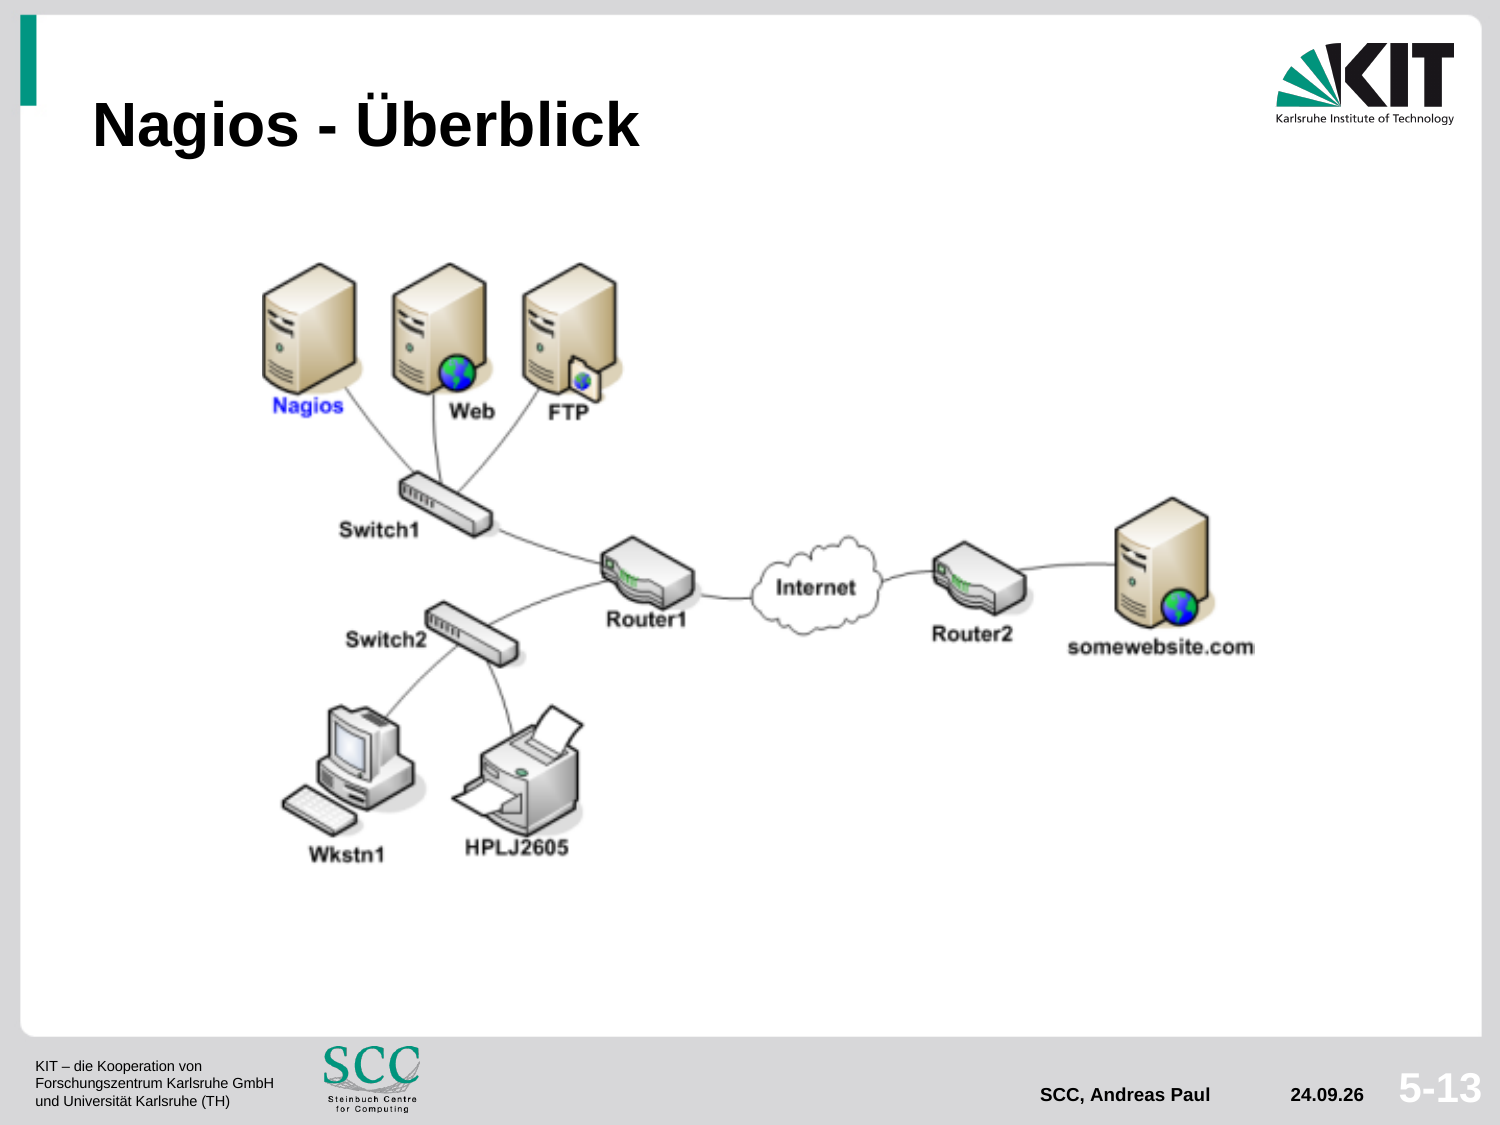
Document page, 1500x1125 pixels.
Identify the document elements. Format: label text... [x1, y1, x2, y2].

title Nagios - Überblick [92, 48, 1147, 199]
picture [0, 0, 1500, 1125]
